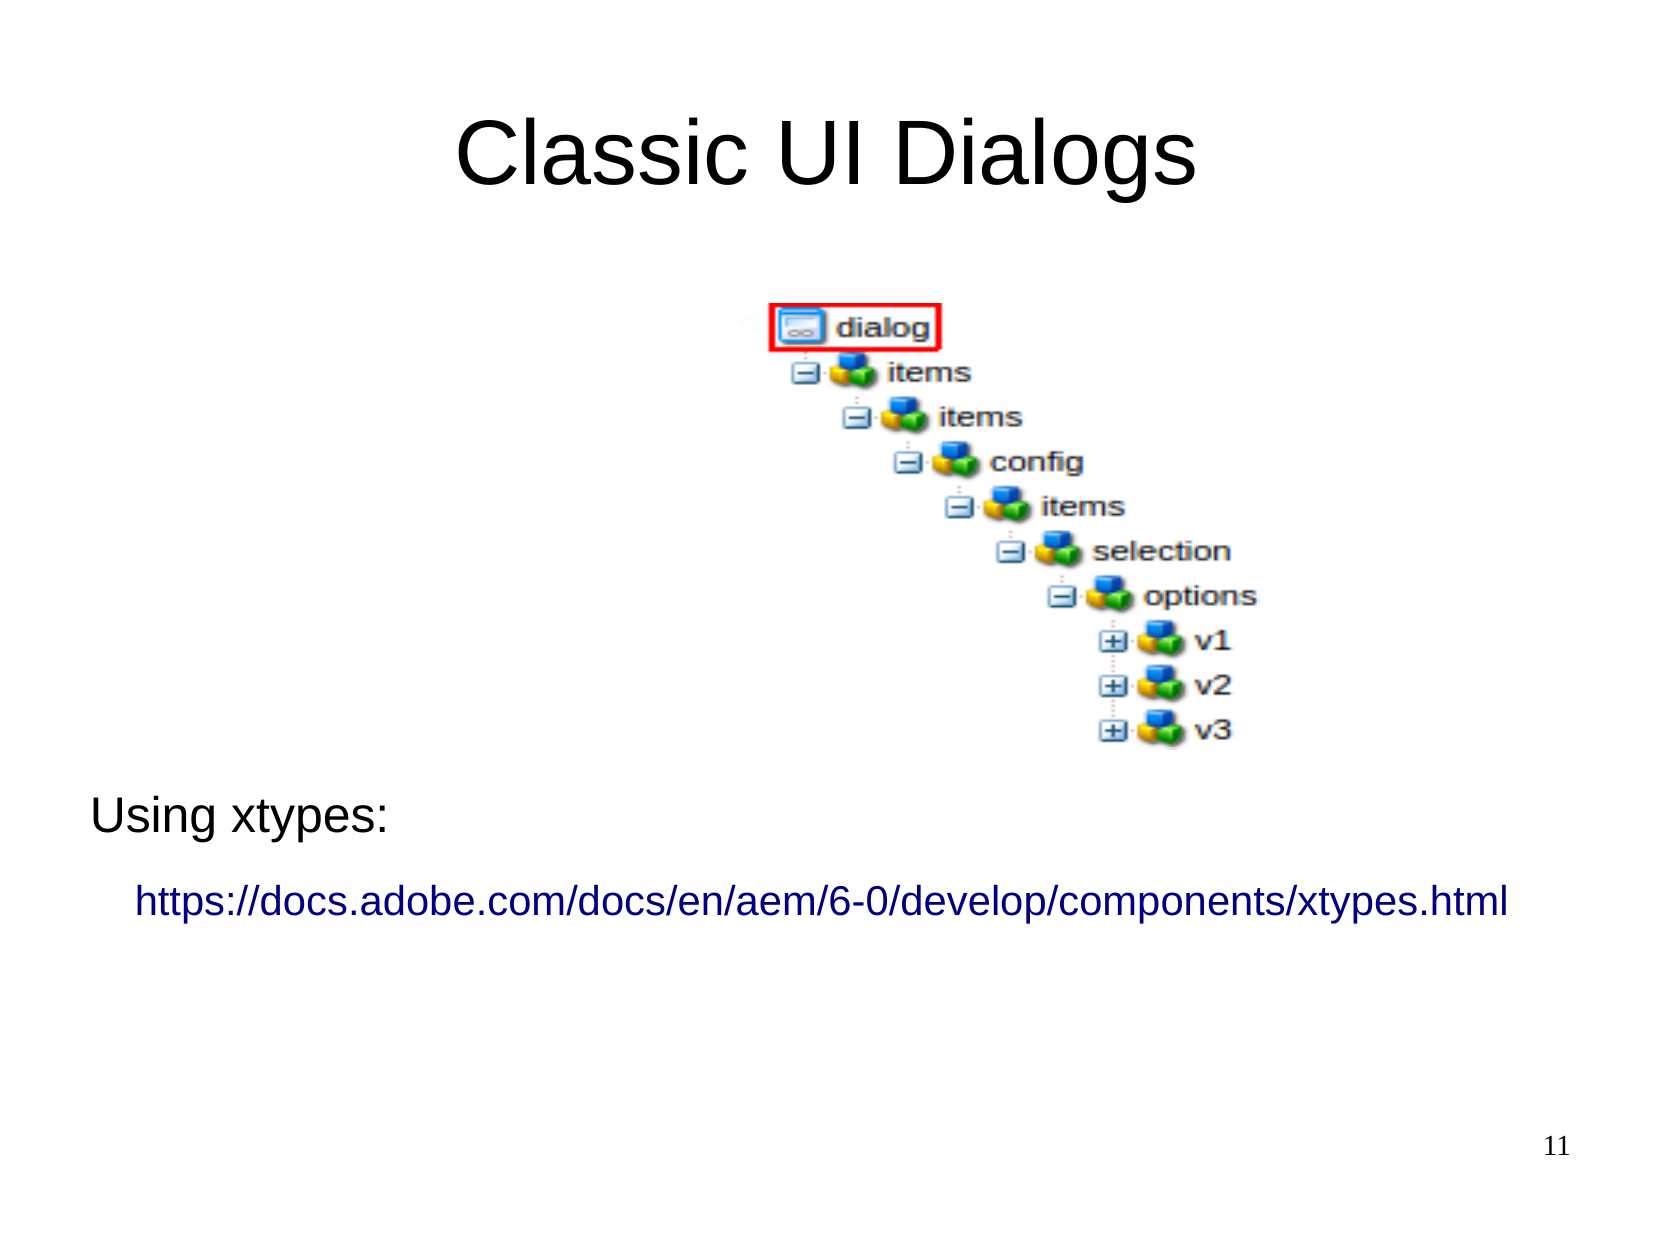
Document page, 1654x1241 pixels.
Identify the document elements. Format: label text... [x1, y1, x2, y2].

picture [725, 303, 1321, 751]
text_box https://docs.adobe.com/docs/en/aem/6-0/develop/components/xtypes.html [120, 870, 1546, 1036]
text_box Using xtypes: [75, 780, 946, 852]
title Classic UI Dialogs [82, 49, 1571, 257]
